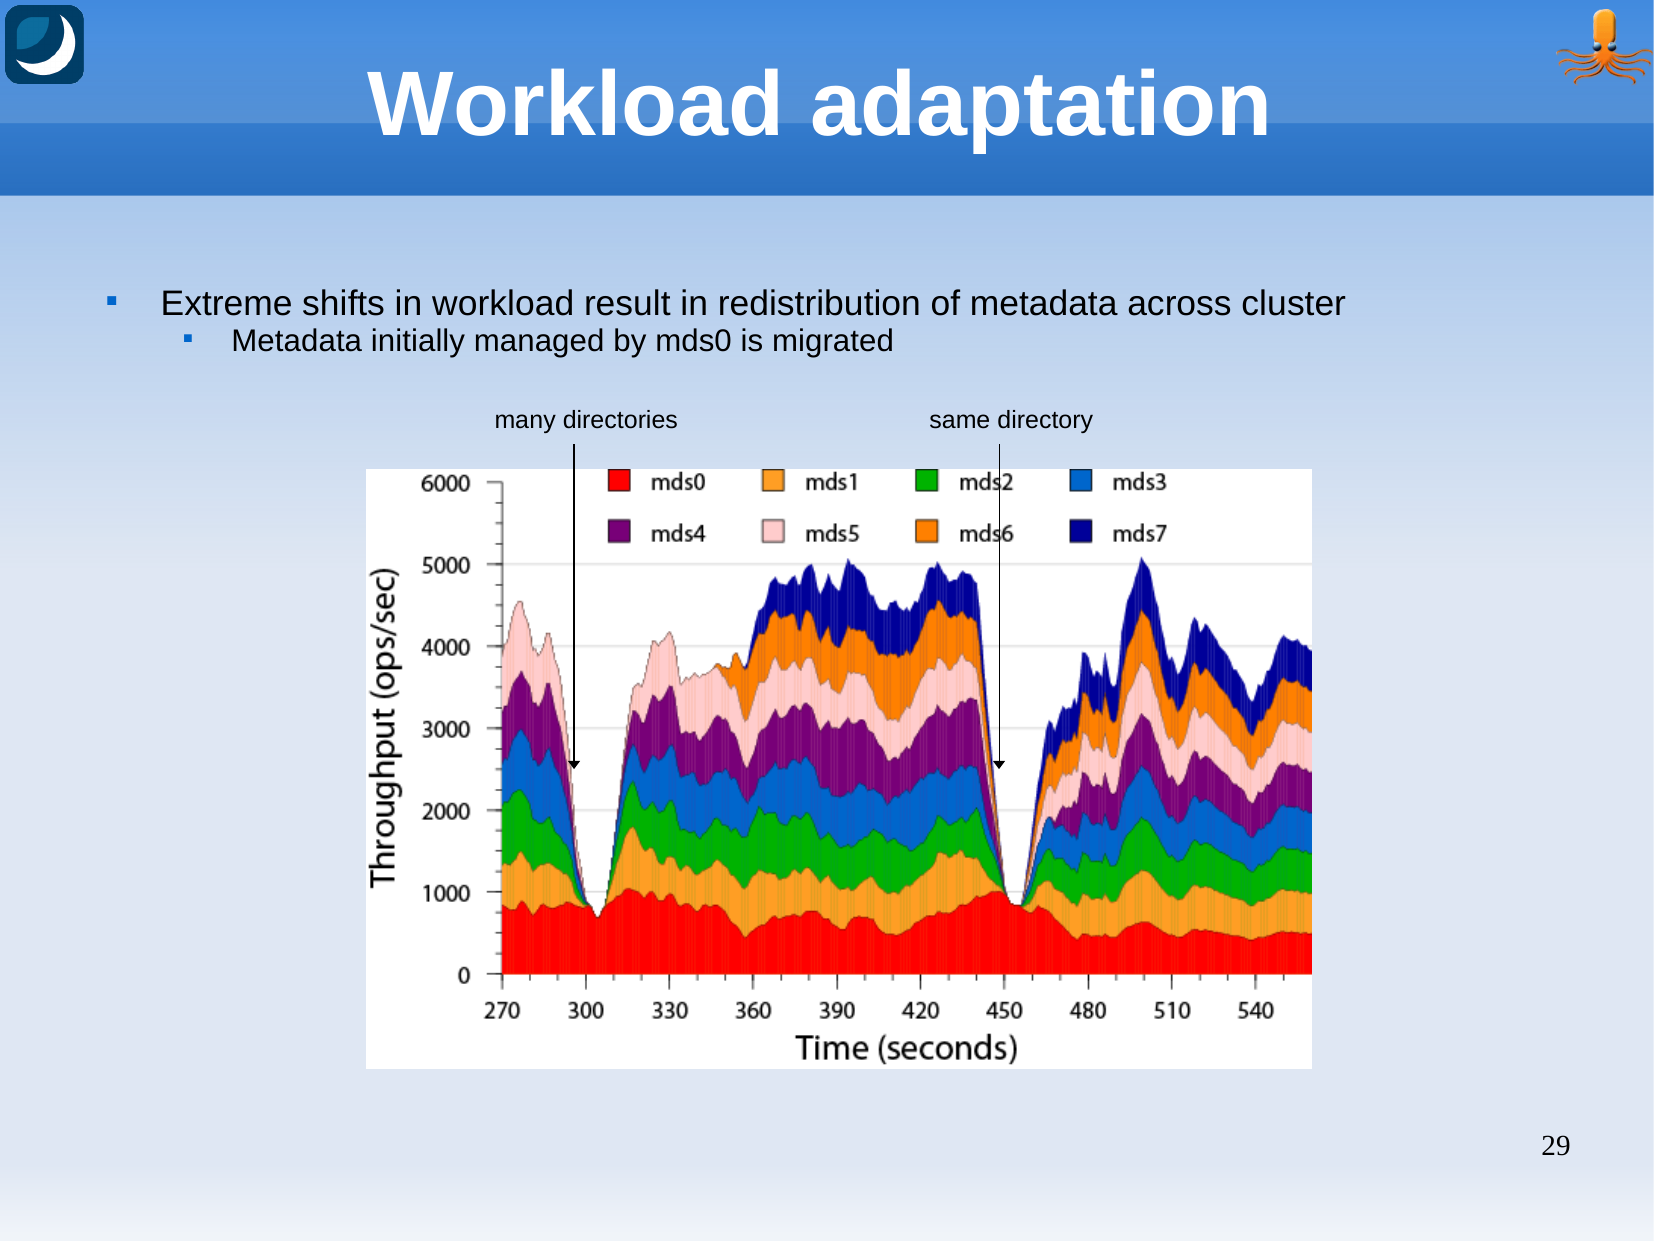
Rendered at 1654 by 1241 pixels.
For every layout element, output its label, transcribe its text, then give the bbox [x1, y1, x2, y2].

picture [0, 0, 1654, 1241]
text_box many directories [486, 394, 687, 445]
text_box same directory [911, 394, 1112, 445]
title Workload adaptation [76, 0, 1565, 208]
list Extreme shifts in workload result in redistribution of metadata across cluster Metadata initially managed by mds0 is migrated [75, 282, 1426, 413]
